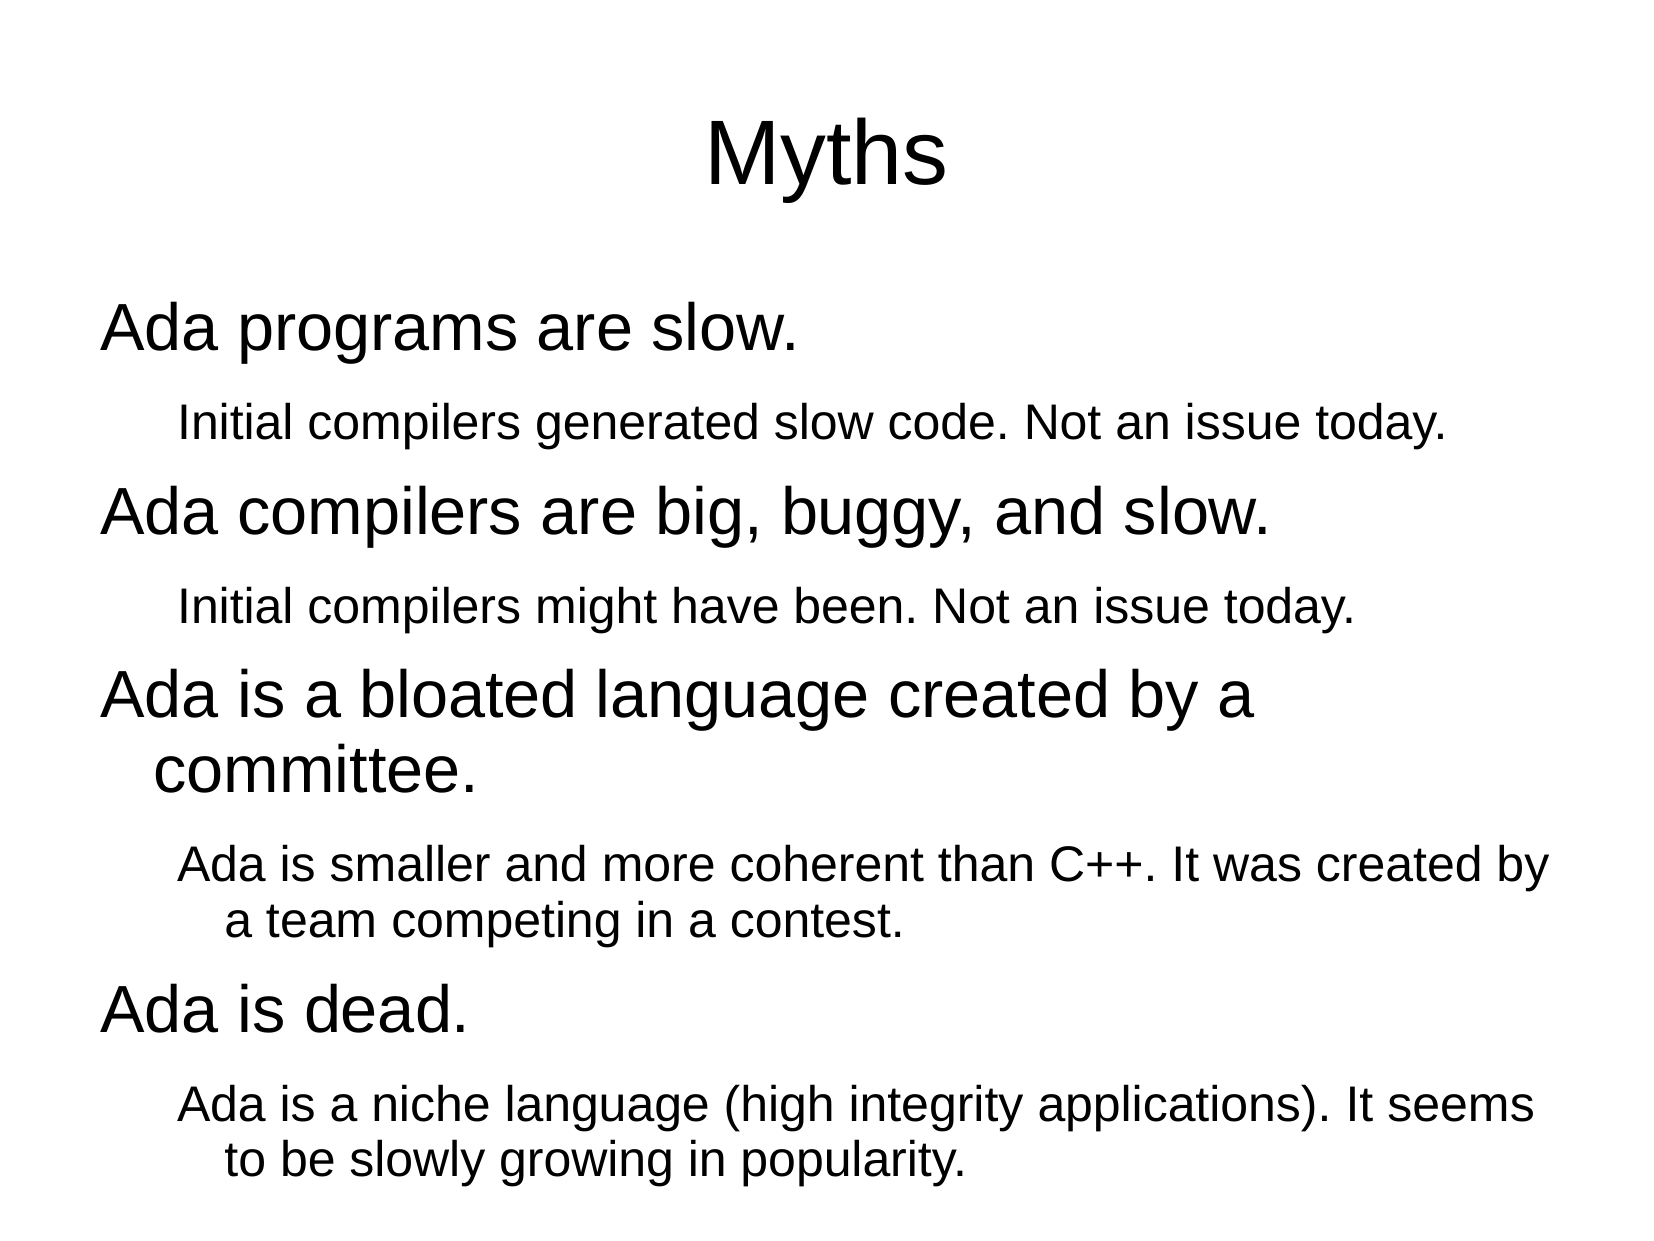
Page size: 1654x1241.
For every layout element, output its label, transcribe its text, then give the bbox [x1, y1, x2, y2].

list Ada programs are slow. Initial compilers generated slow code. Not an issue today. Ada compilers are big, buggy, and slow. Initial compilers might have been. Not an issue today. Ada is a bloated language created by a committee. Ada is smaller and more coherent than C++. It was created by a team competing in a contest. Ada is dead. Ada is a niche language (high integrity applications). It seems to be slowly growing in popularity. [82, 290, 1571, 1188]
title Myths [82, 56, 1571, 250]
